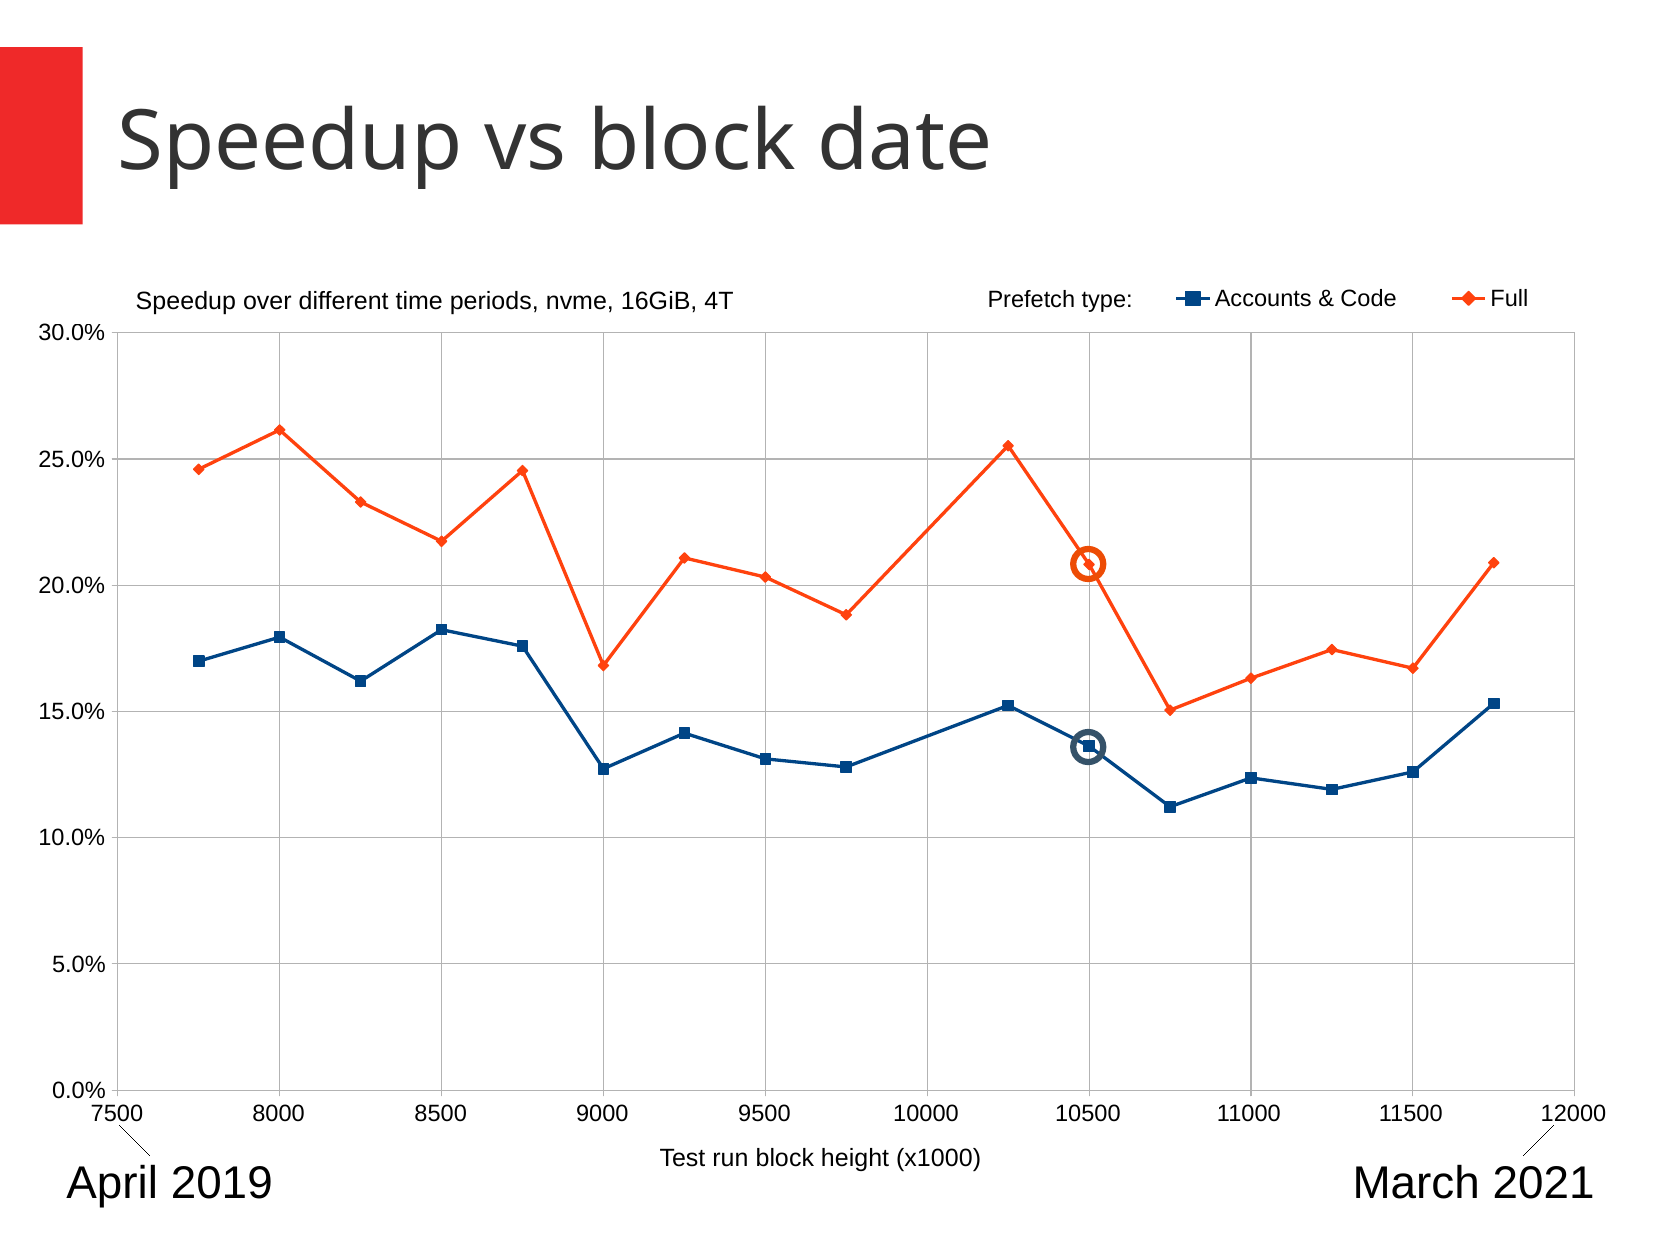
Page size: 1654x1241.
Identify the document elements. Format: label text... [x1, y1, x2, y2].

title Speedup vs block date [117, 29, 1605, 245]
text_box Speedup over different time periods, nvme, 16GiB, 4T [48, 278, 823, 324]
text_box Test run block height (x1000) [633, 1135, 1009, 1181]
text_box April 2019 [27, 1152, 313, 1213]
text_box March 2021 [1331, 1152, 1617, 1213]
picture [5, 256, 1641, 1177]
